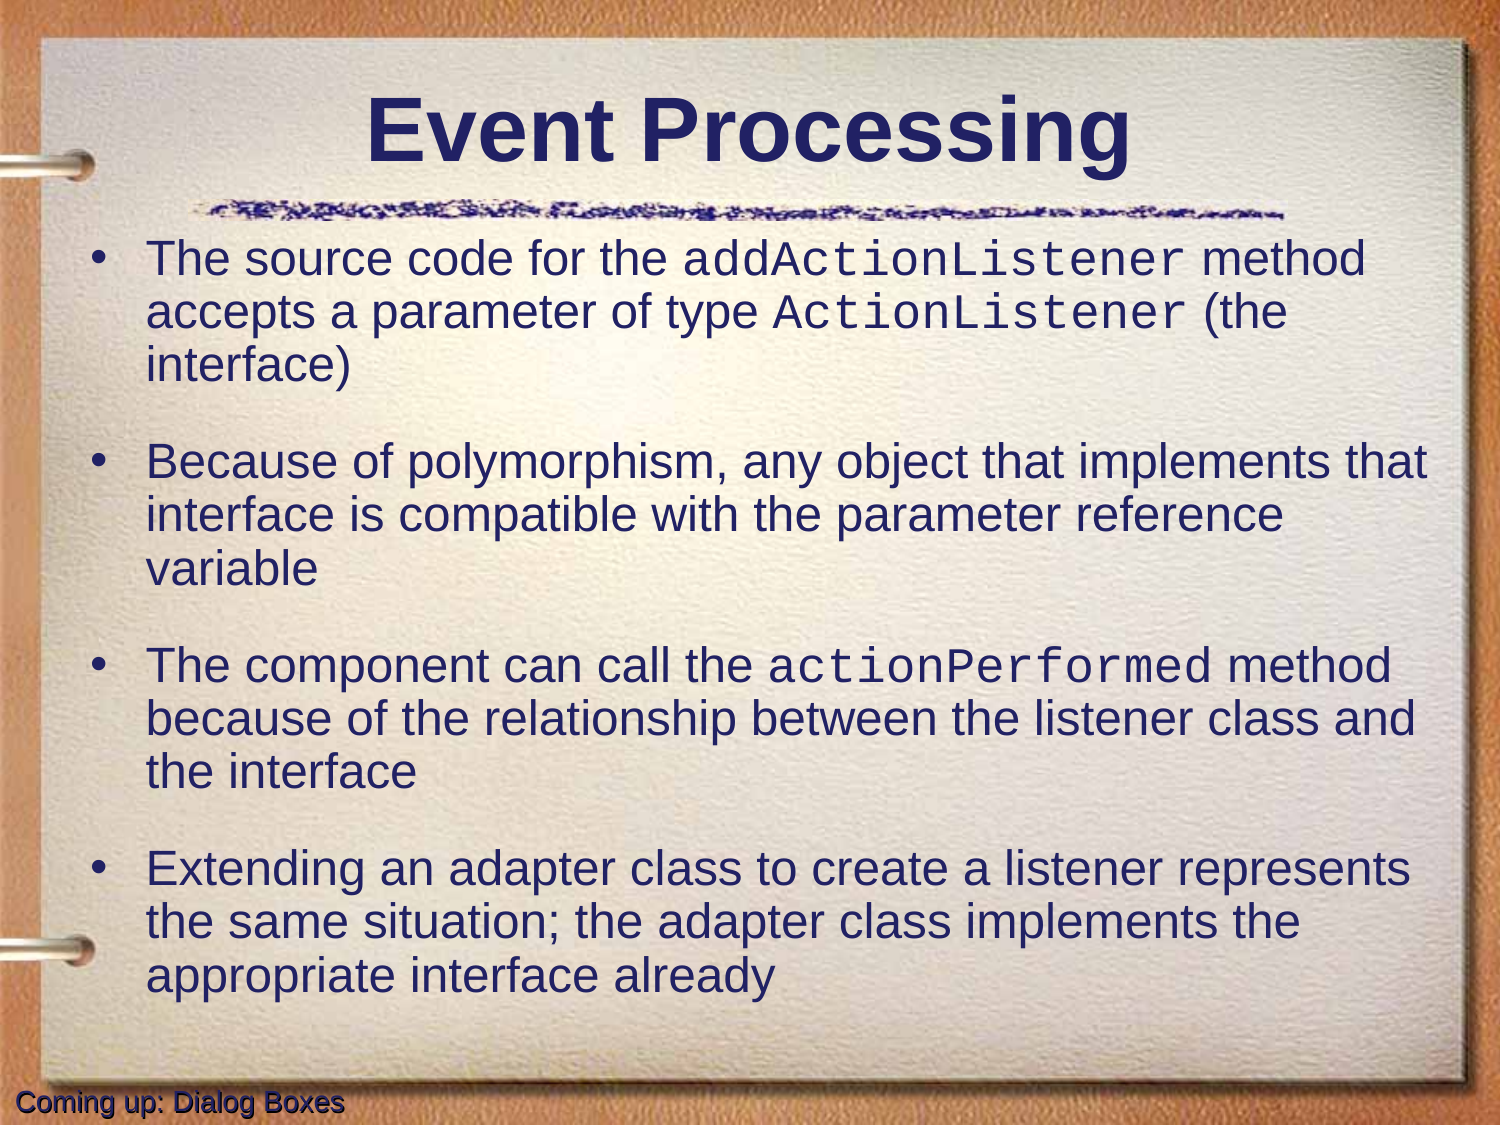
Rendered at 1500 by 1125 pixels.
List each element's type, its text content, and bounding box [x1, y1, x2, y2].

text_box Coming up: Dialog Boxes [0, 1074, 738, 1125]
list The source code for the addActionListener method accepts a parameter of type ActionListener (the interface) Because of polymorphism, any object that implements that interface is compatible with the parameter reference variable The component can call the actionPerformed method because of the relationship between the listener class and the interface Extending an adapter class to create a listener represents the same situation; the adapter class implements the appropriate interface already [74, 224, 1450, 1013]
picture [0, 0, 1500, 1125]
title Event Processing [112, 74, 1388, 188]
